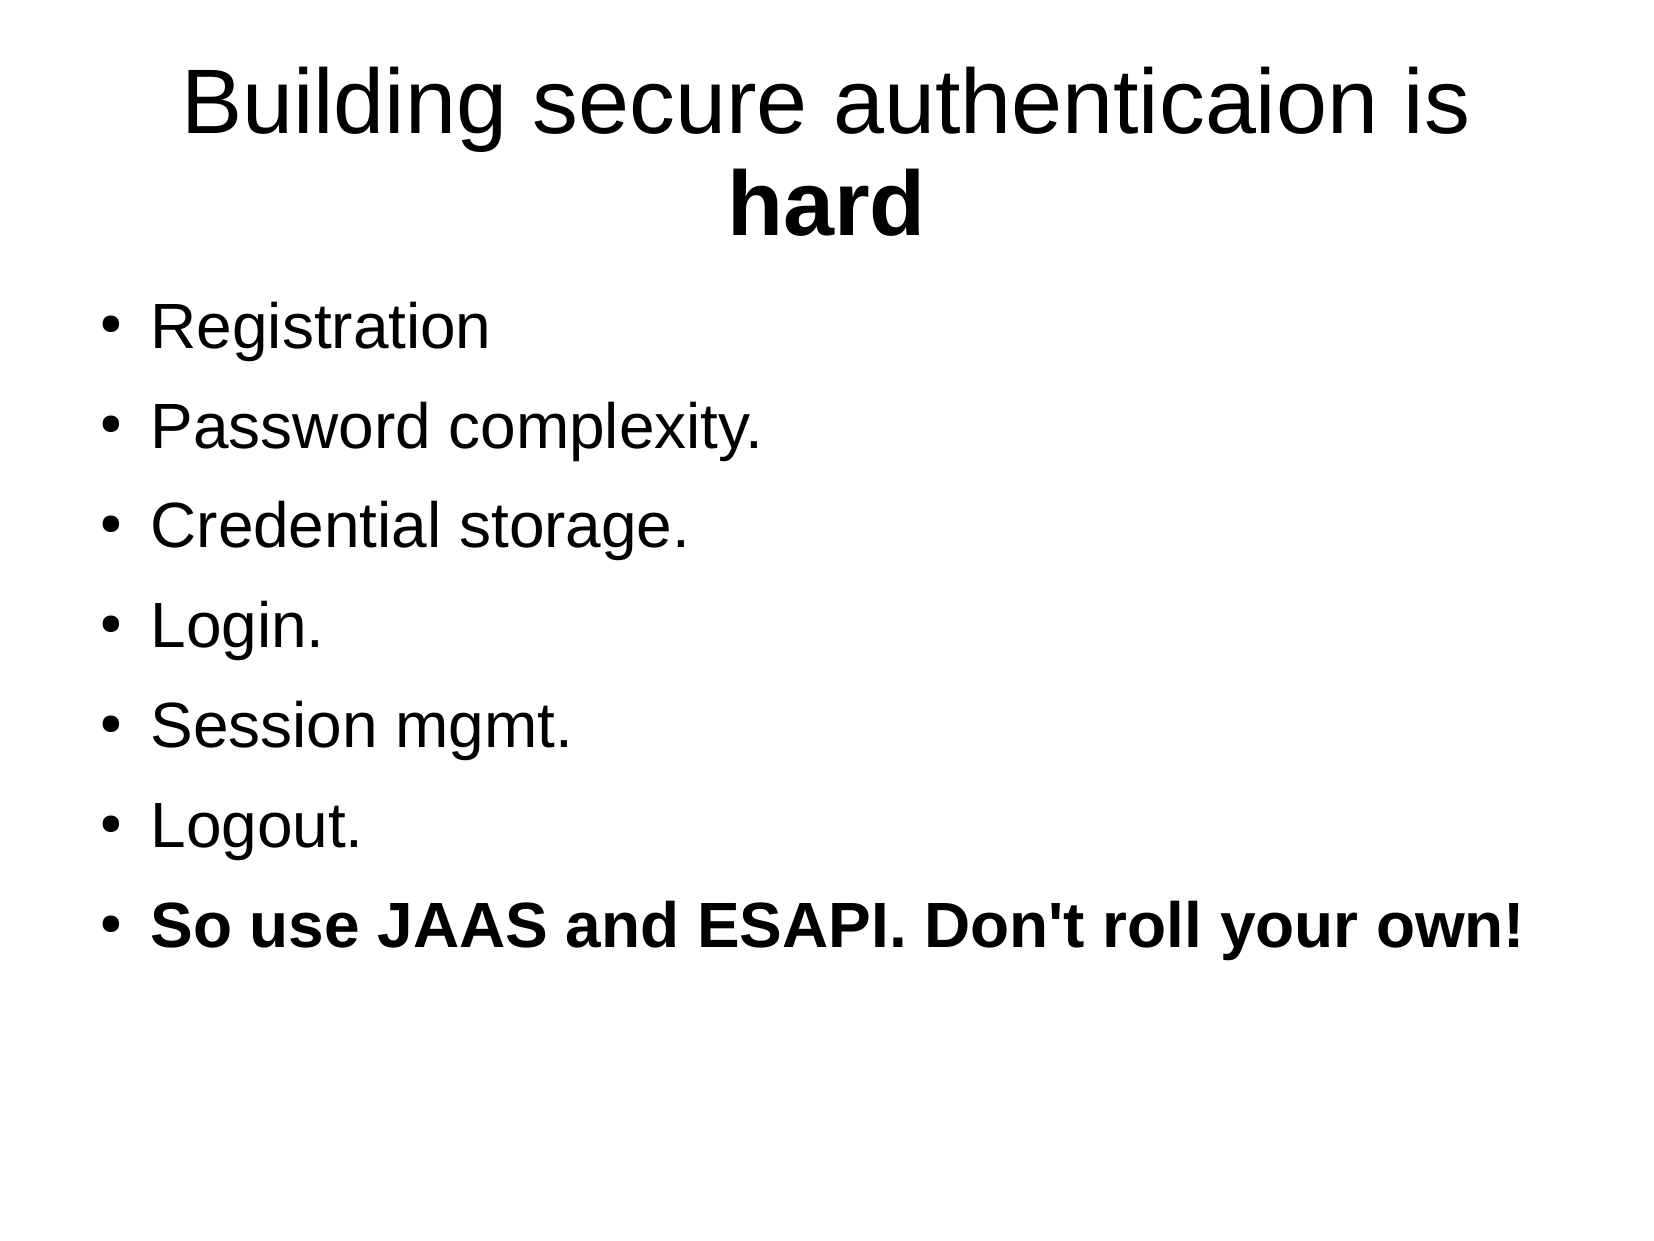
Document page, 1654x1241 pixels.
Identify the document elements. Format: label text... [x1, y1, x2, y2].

list Registration Password complexity. Credential storage. Login. Session mgmt. Logout. So use JAAS and ESAPI. Don't roll your own! [82, 290, 1538, 1010]
title Building secure authenticaion is hard [82, 49, 1571, 257]
